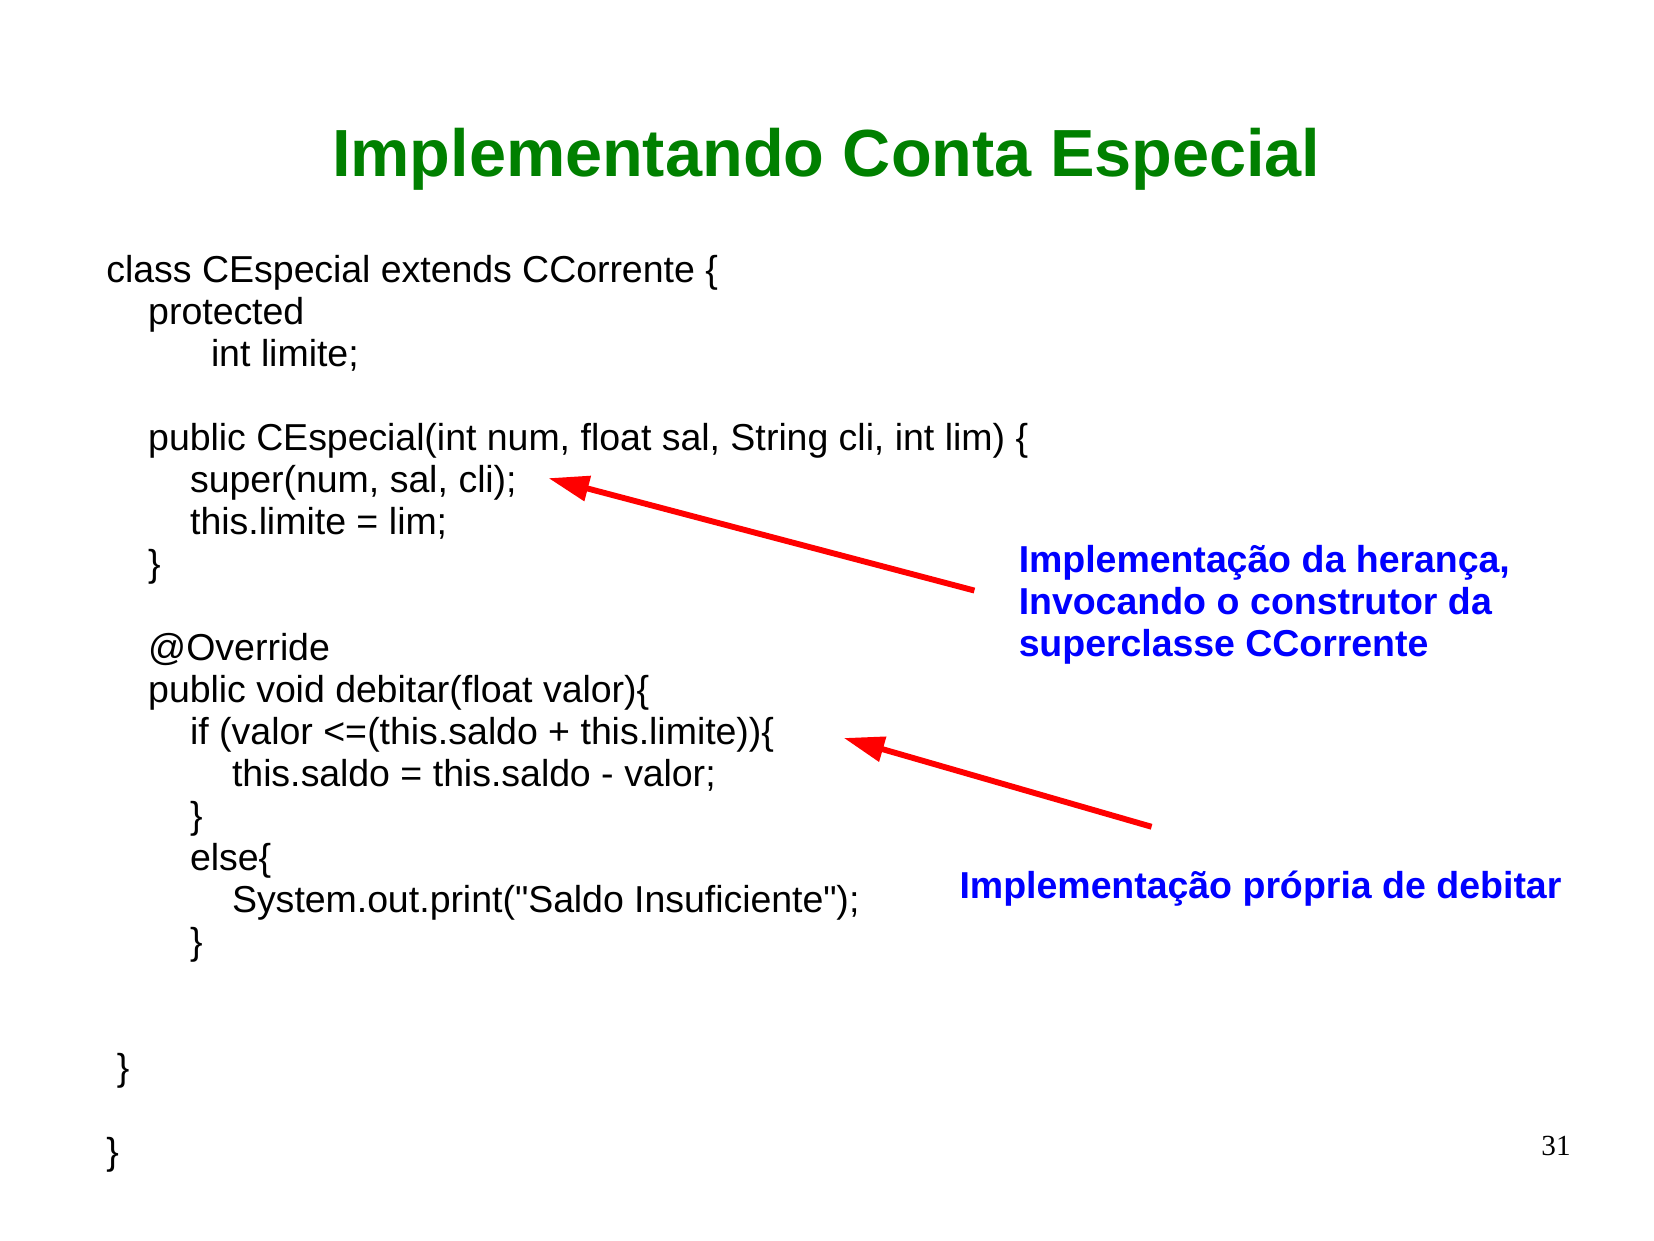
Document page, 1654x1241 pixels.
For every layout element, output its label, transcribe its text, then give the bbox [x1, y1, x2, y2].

text_box Implementação da herança, Invocando o construtor da superclasse CCorrente [1003, 531, 1526, 673]
list class CEspecial extends CCorrente { protected int limite; public CEspecial(int num, float sal, String cli, int lim) { super(num, sal, cli); this.limite = lim; } @Override public void debitar(float valor){ if (valor <=(this.saldo + this.limite)){ this.saldo = this.saldo - valor; } else{ System.out.print("Saldo Insuficiente"); } } } [106, 206, 1595, 1173]
title Implementando Conta Especial [82, 49, 1571, 257]
text_box Implementação própria de debitar [944, 857, 1577, 915]
